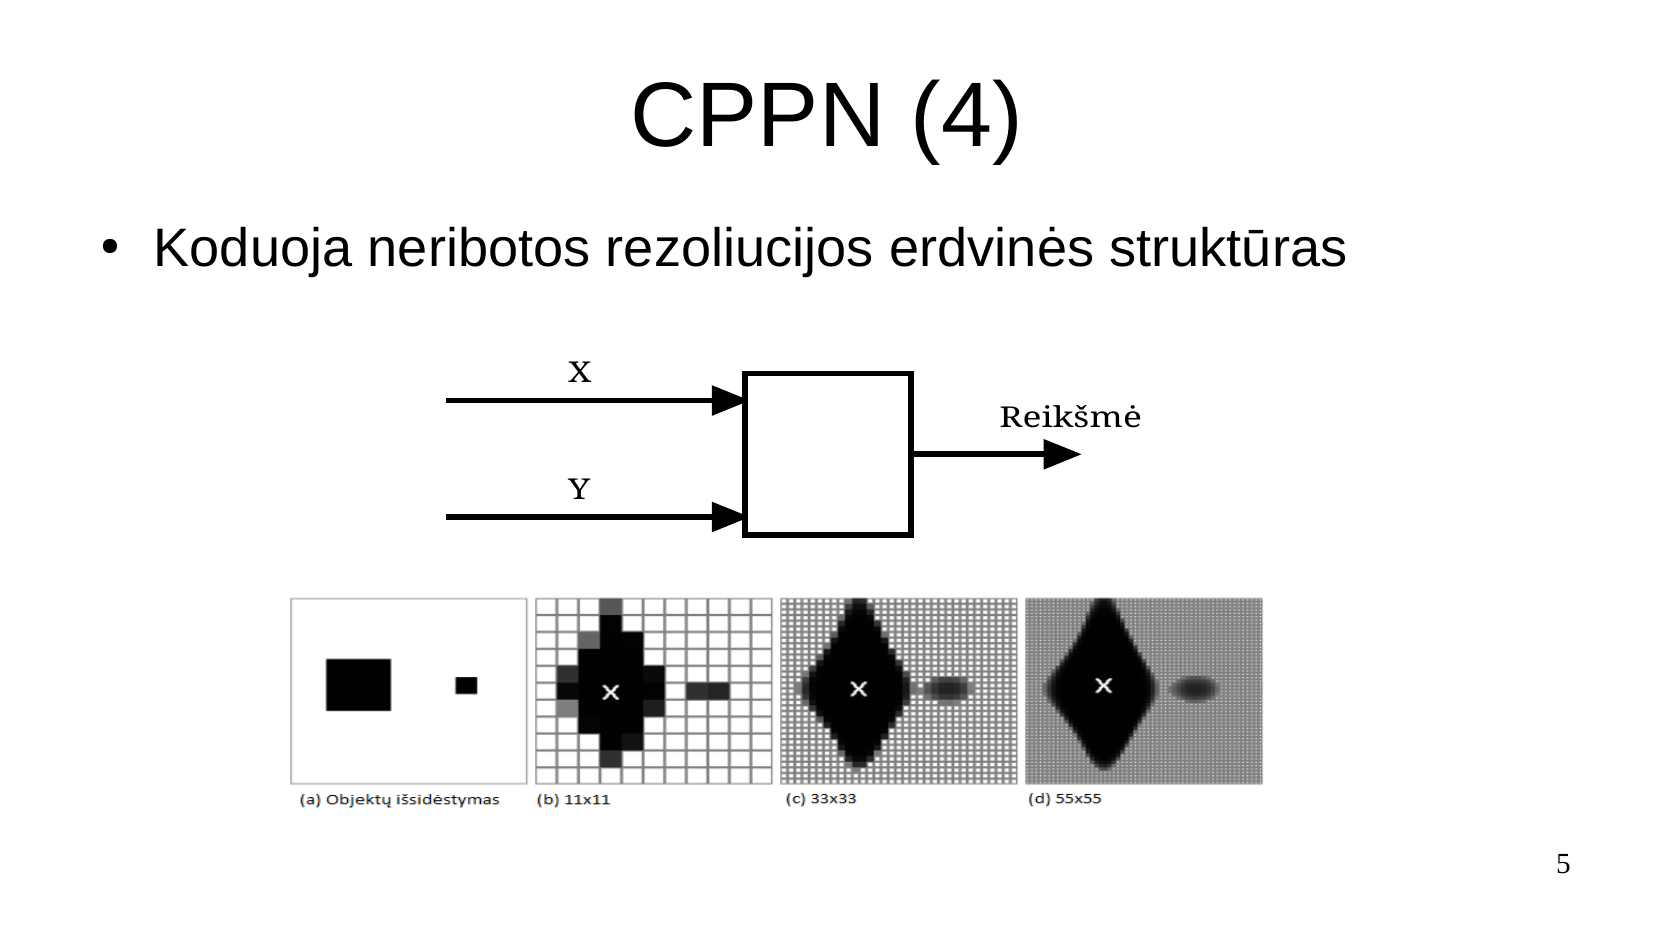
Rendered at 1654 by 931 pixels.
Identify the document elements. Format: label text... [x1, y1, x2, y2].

list Koduoja neribotos rezoliucijos erdvinės struktūras [82, 217, 1571, 758]
picture [442, 285, 1156, 552]
picture [210, 584, 1339, 826]
title CPPN (4) [82, 37, 1571, 193]
